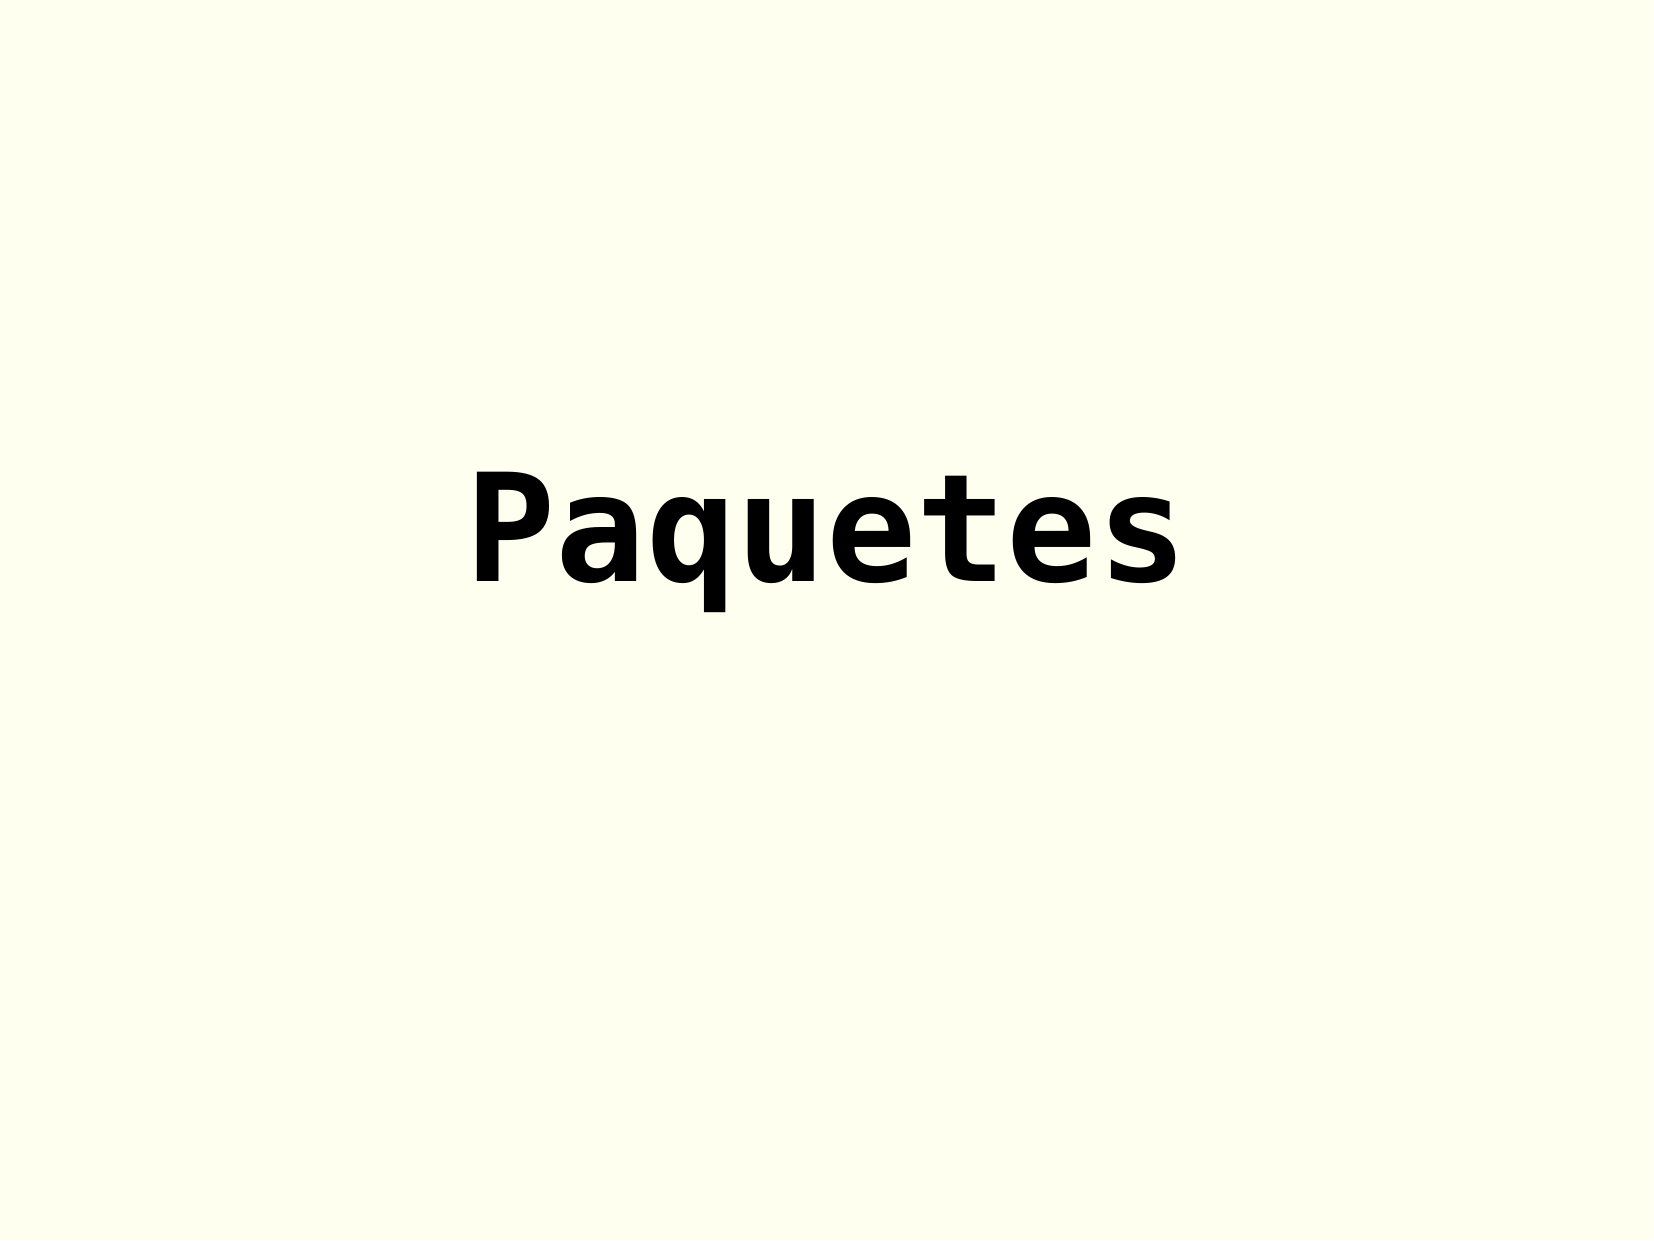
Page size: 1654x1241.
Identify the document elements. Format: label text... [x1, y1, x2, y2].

subtitle Paquetes [82, 49, 1571, 1010]
